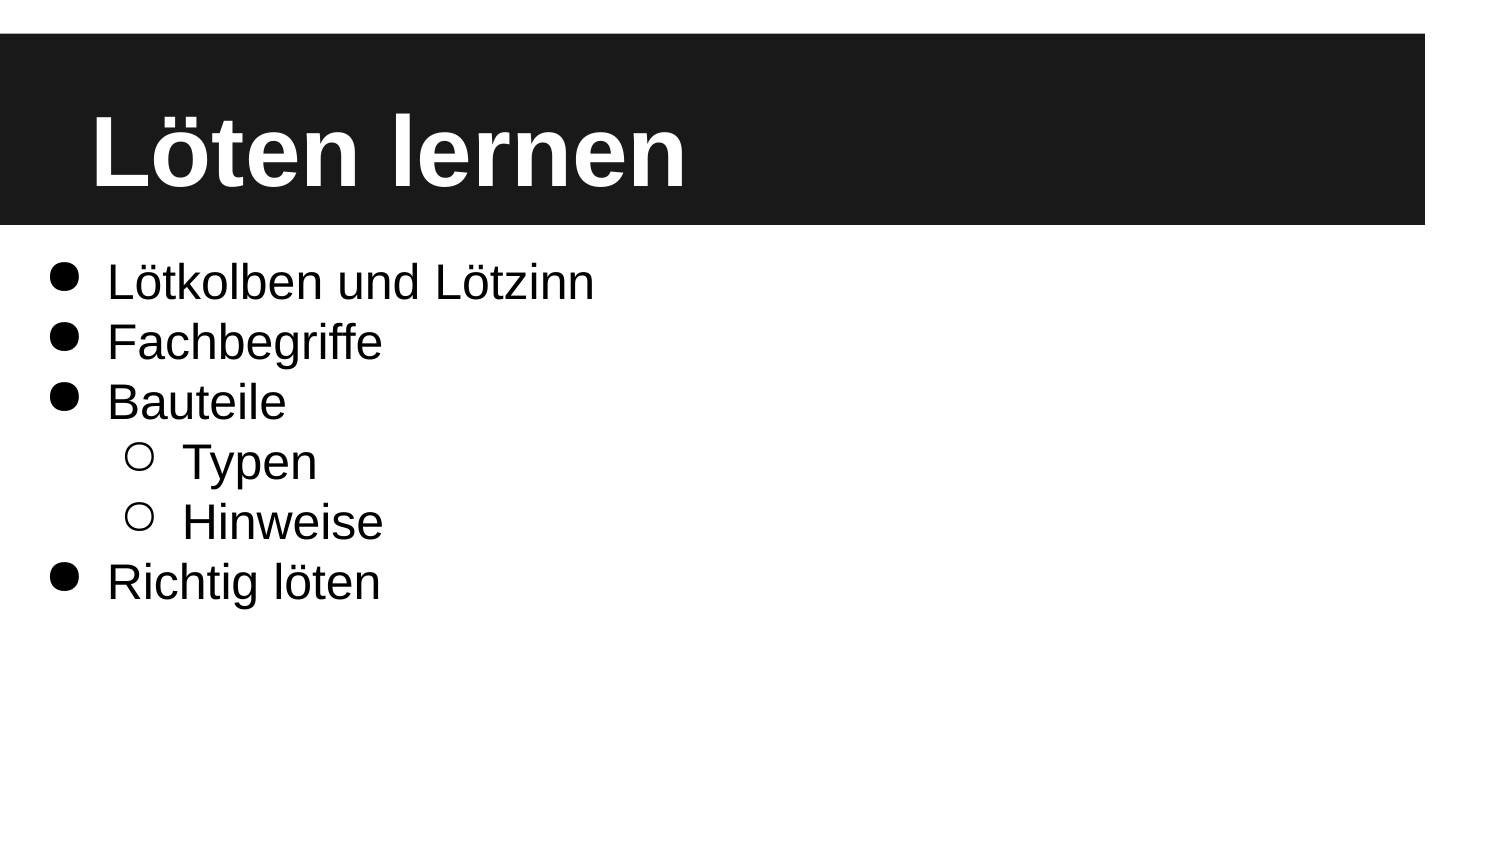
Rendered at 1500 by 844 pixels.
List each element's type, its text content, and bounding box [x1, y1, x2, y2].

text_box Lötkolben und Lötzinn Fachbegriffe Bauteile Typen Hinweise Richtig löten [16, 234, 1425, 831]
title Löten lernen [75, 33, 1425, 221]
